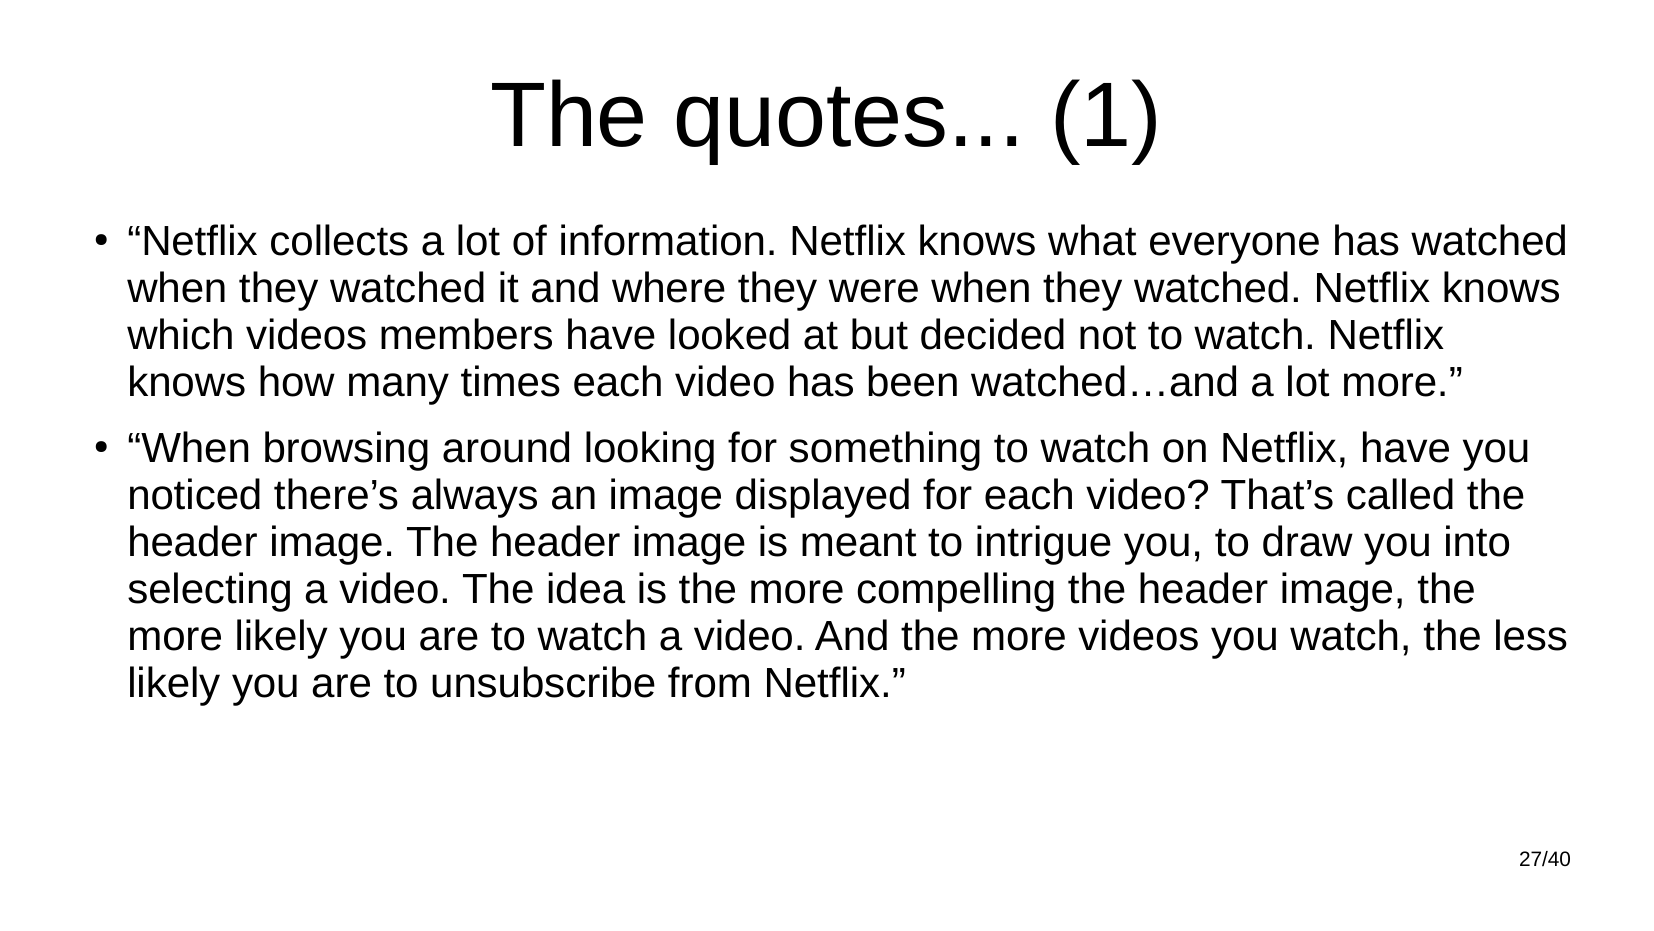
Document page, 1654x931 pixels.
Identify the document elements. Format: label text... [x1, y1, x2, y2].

list “Netflix collects a lot of information. Netflix knows what everyone has watched when they watched it and where they were when they watched. Netflix knows which videos members have looked at but decided not to watch. Netflix knows how many times each video has been watched…and a lot more.” “When browsing around looking for something to watch on Netflix, have you noticed there’s always an image displayed for each video? That’s called the header image. The header image is meant to intrigue you, to draw you into selecting a video. The idea is the more compelling the header image, the more likely you are to watch a video. And the more videos you watch, the less likely you are to unsubscribe from Netflix.” [82, 217, 1571, 758]
title The quotes... (1) [82, 37, 1571, 193]
